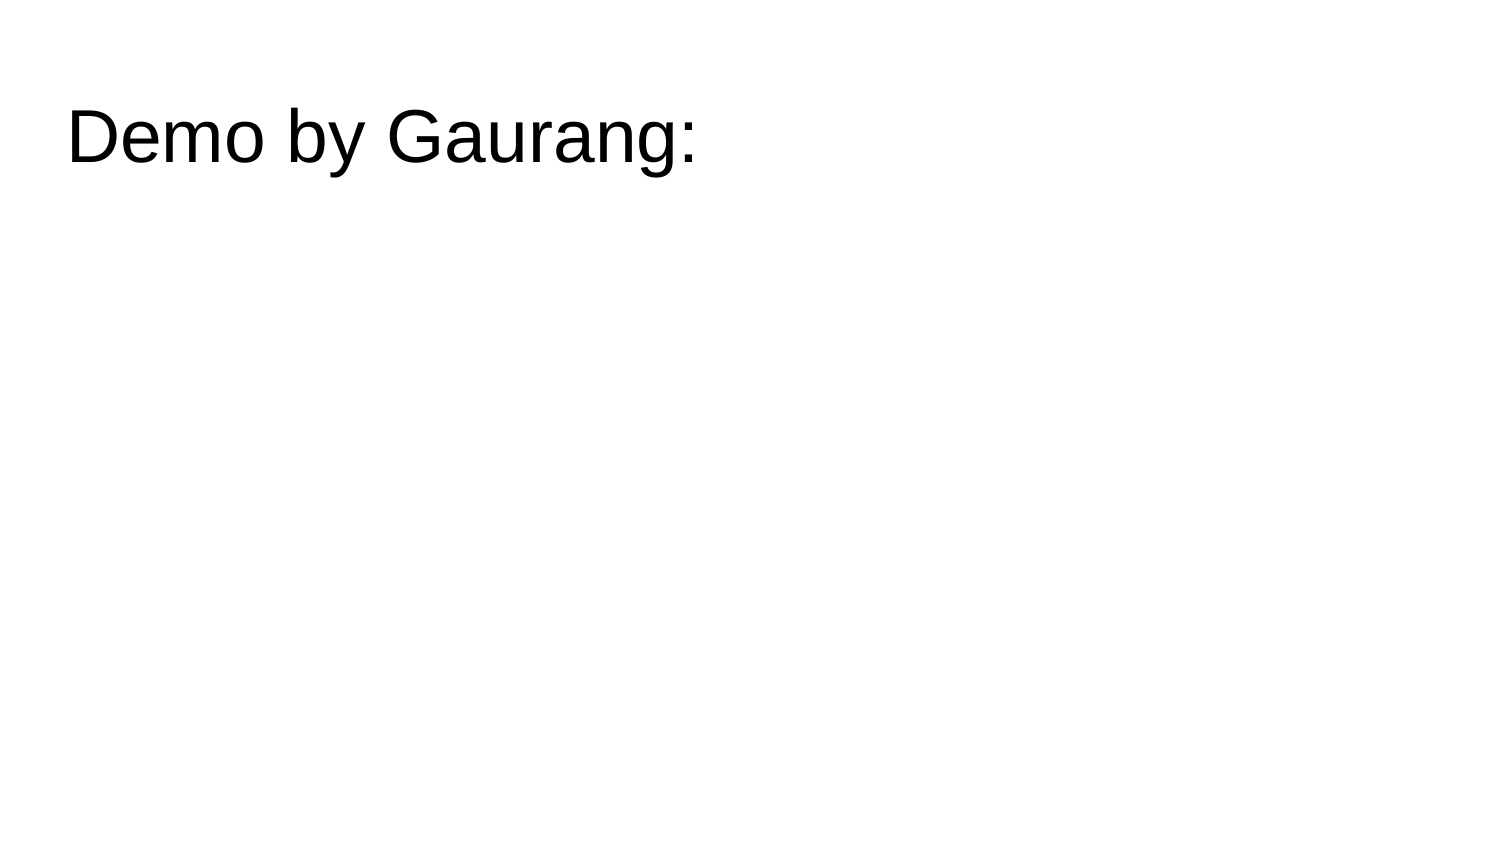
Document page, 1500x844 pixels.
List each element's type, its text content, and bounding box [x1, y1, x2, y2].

title Demo by Gaurang: [51, 72, 1449, 167]
